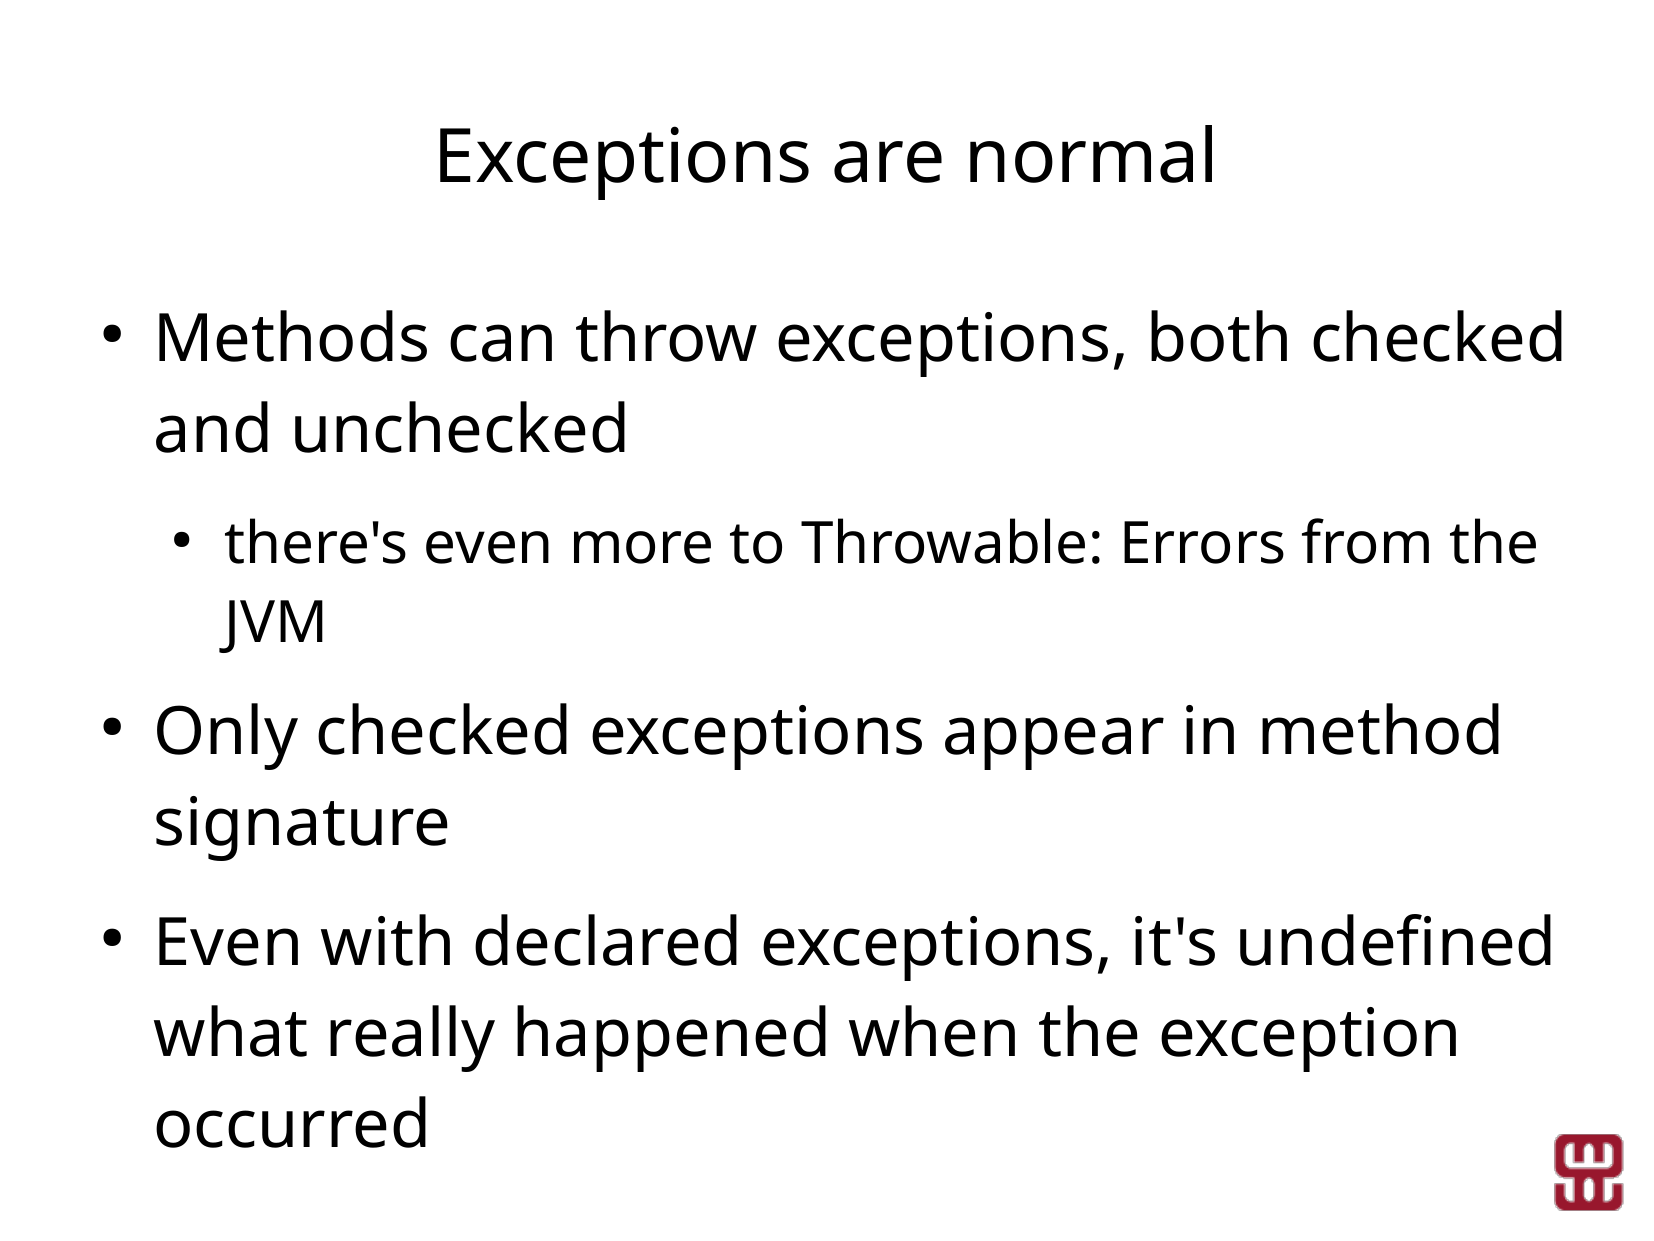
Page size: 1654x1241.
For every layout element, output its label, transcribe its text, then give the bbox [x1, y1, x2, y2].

title Exceptions are normal [82, 56, 1571, 250]
list Methods can throw exceptions, both checked and unchecked there's even more to Throwable: Errors from the JVM Only checked exceptions appear in method signature Even with declared exceptions, it's undefined what really happened when the exception occurred [82, 290, 1571, 1094]
picture [1553, 1133, 1625, 1214]
